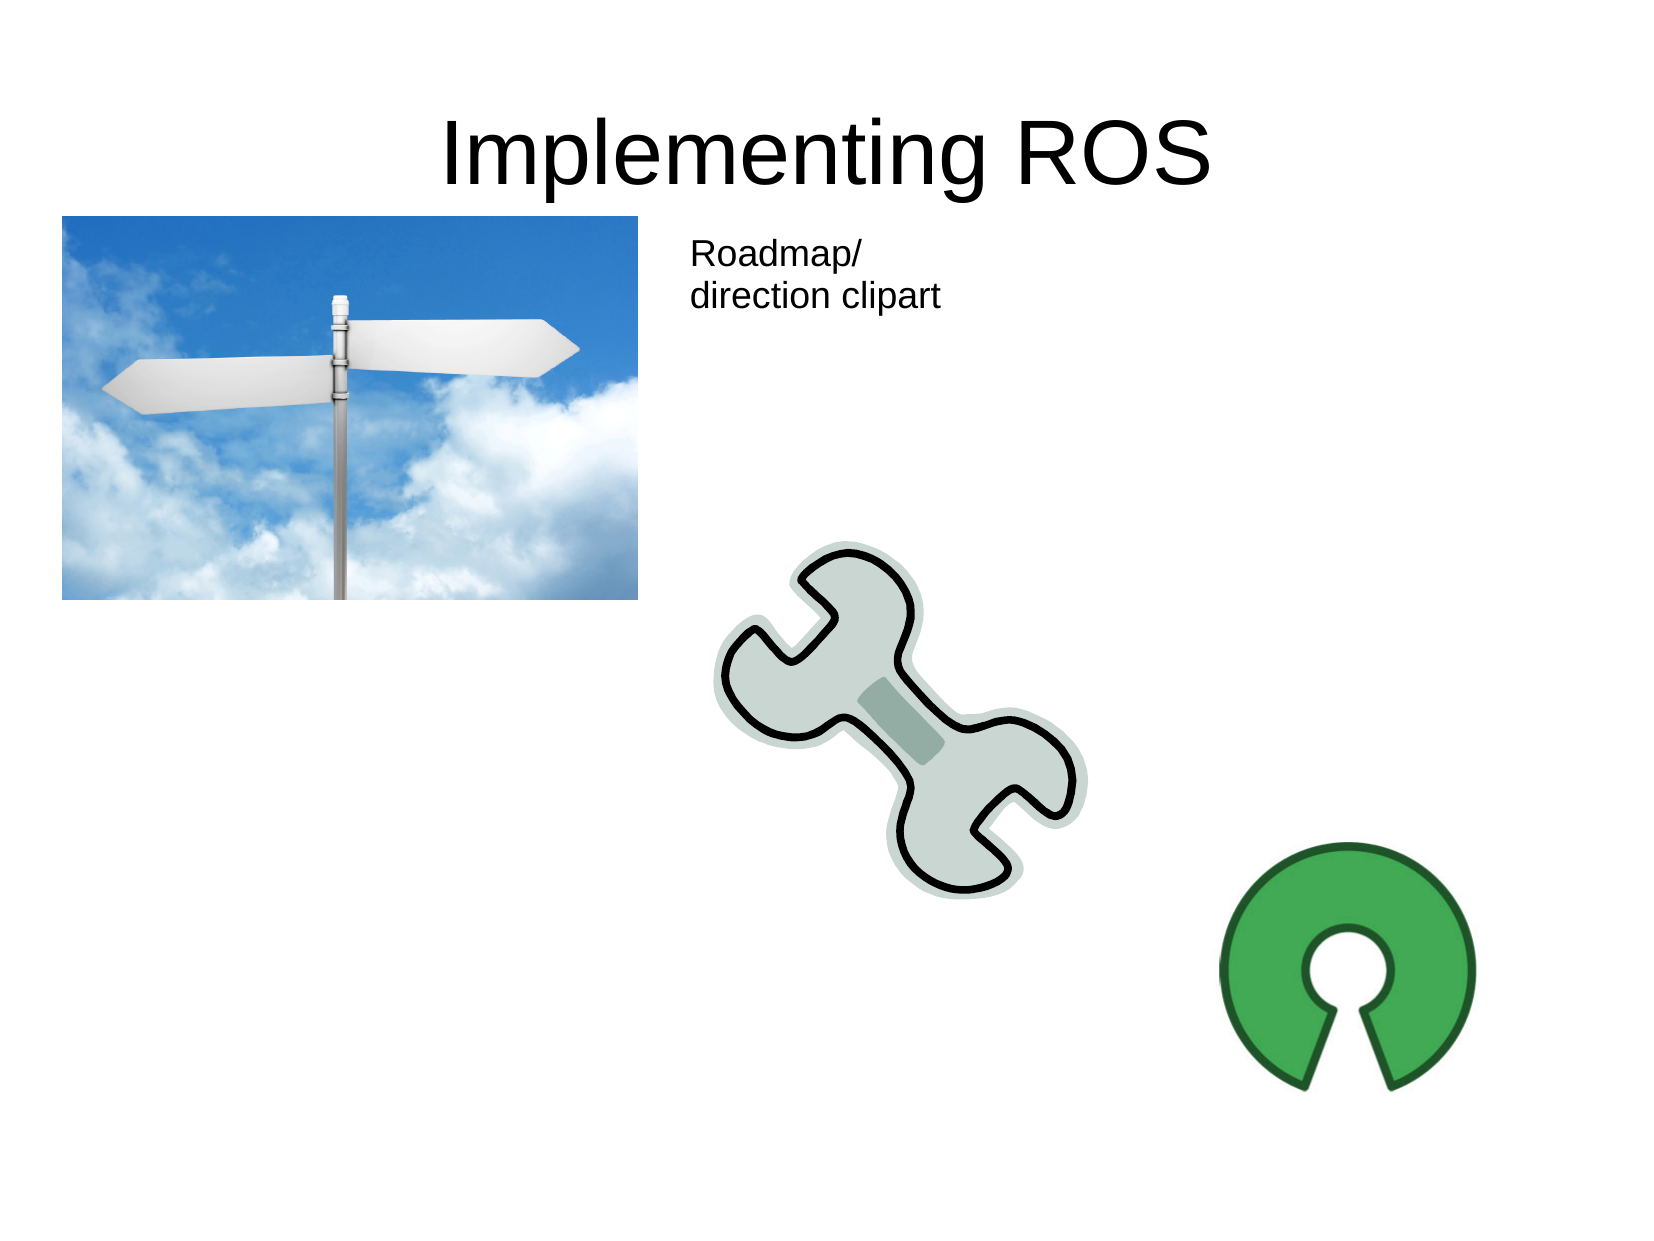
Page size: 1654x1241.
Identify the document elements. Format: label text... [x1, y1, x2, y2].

picture [1125, 820, 1576, 1126]
picture [62, 216, 638, 601]
title Implementing ROS [82, 56, 1571, 250]
picture [712, 541, 1095, 901]
text_box Roadmap/direction clipart [675, 225, 1013, 324]
